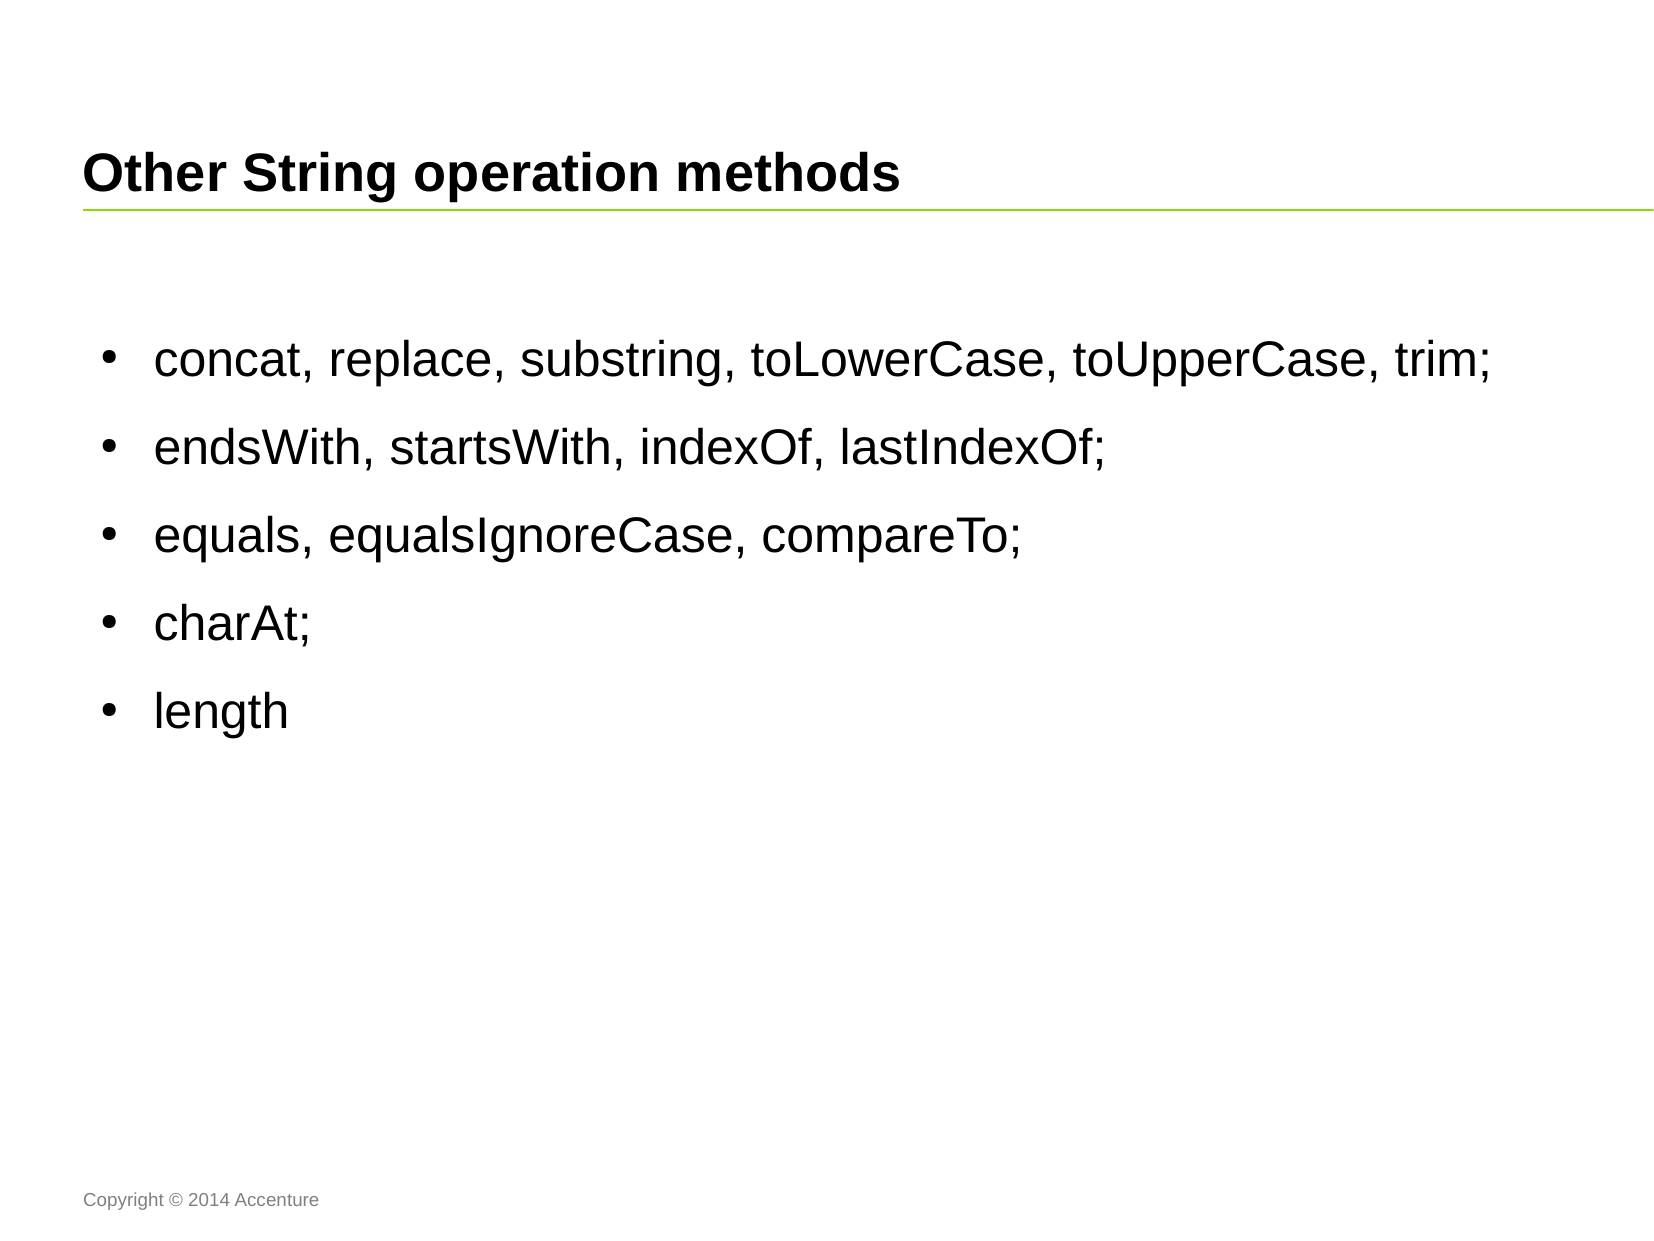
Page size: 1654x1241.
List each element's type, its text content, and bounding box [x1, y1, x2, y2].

title Other String operation methods [82, 118, 1571, 228]
list concat, replace, substring, toLowerCase, toUpperCase, trim; endsWith, startsWith, indexOf, lastIndexOf; equals, equalsIgnoreCase, compareTo; charAt; length [82, 330, 1538, 1158]
